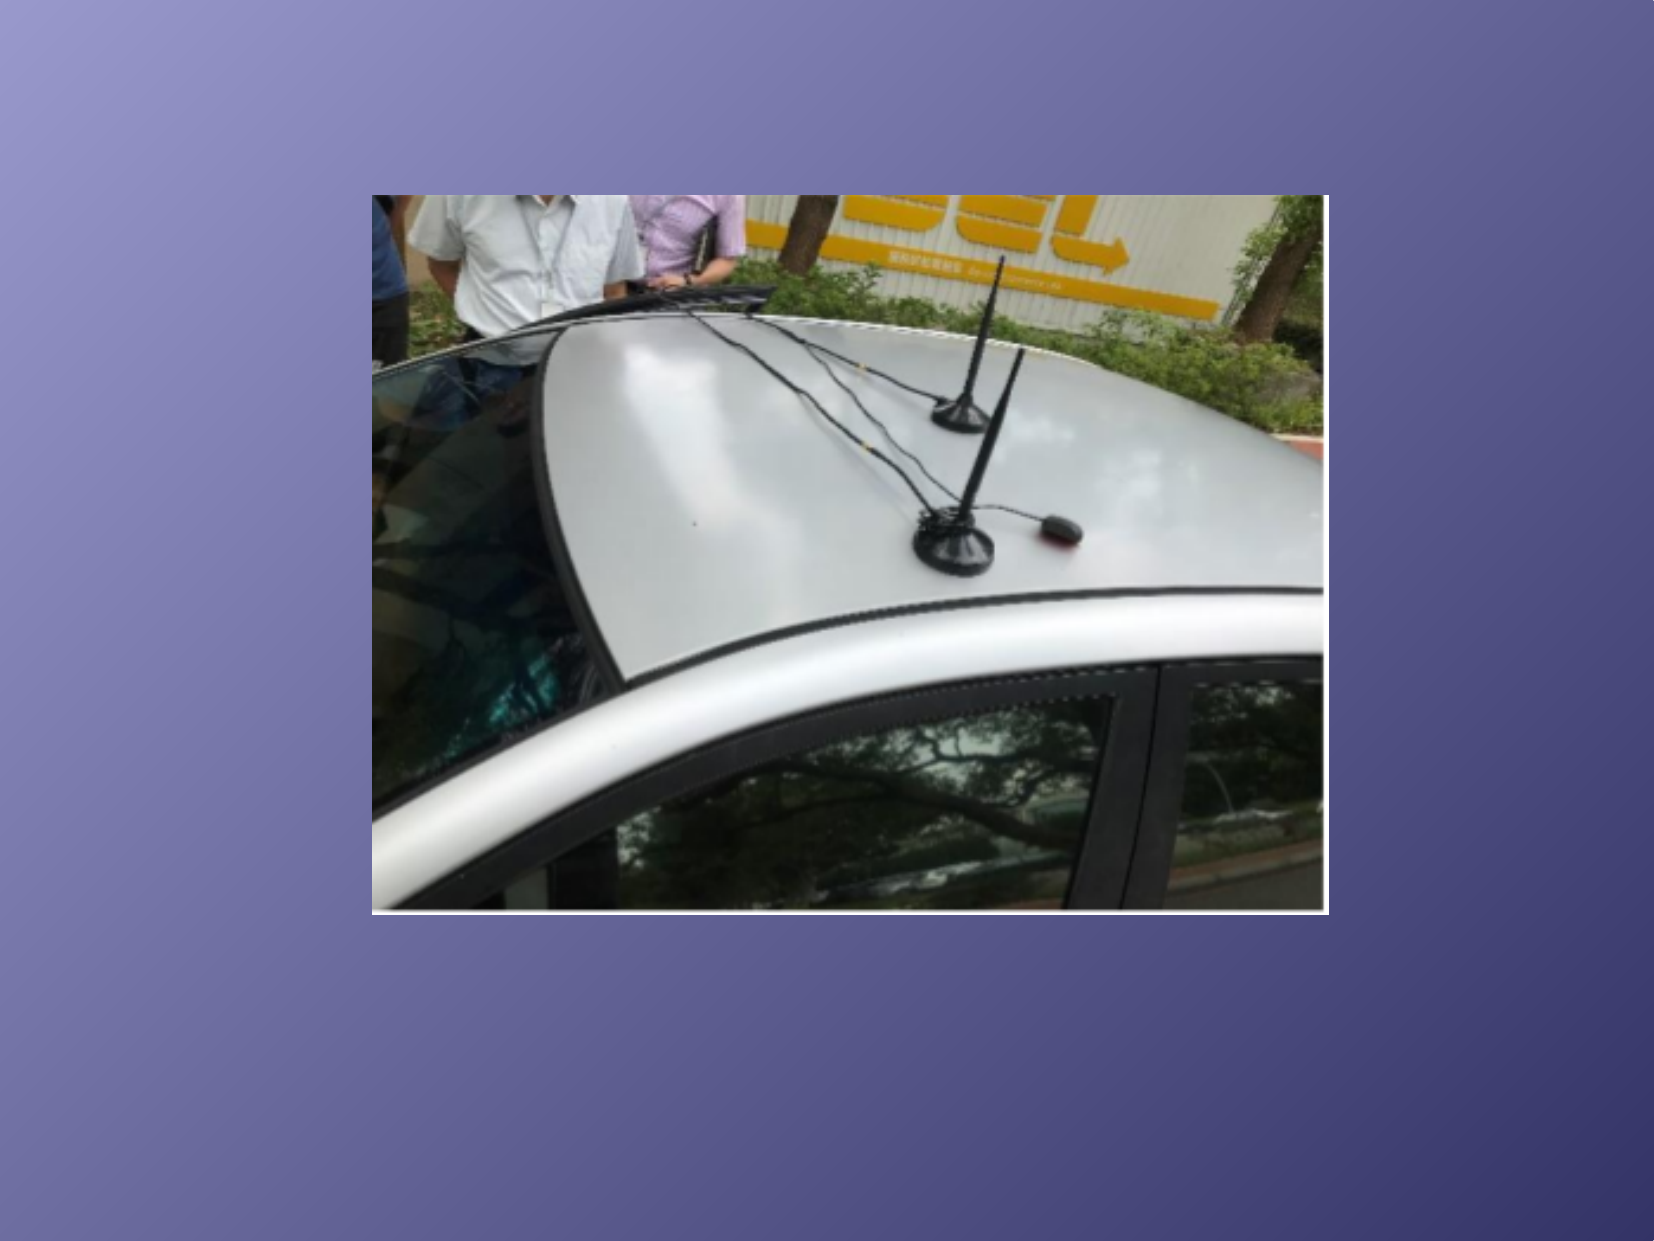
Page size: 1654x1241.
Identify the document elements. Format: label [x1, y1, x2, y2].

picture [372, 195, 1329, 915]
